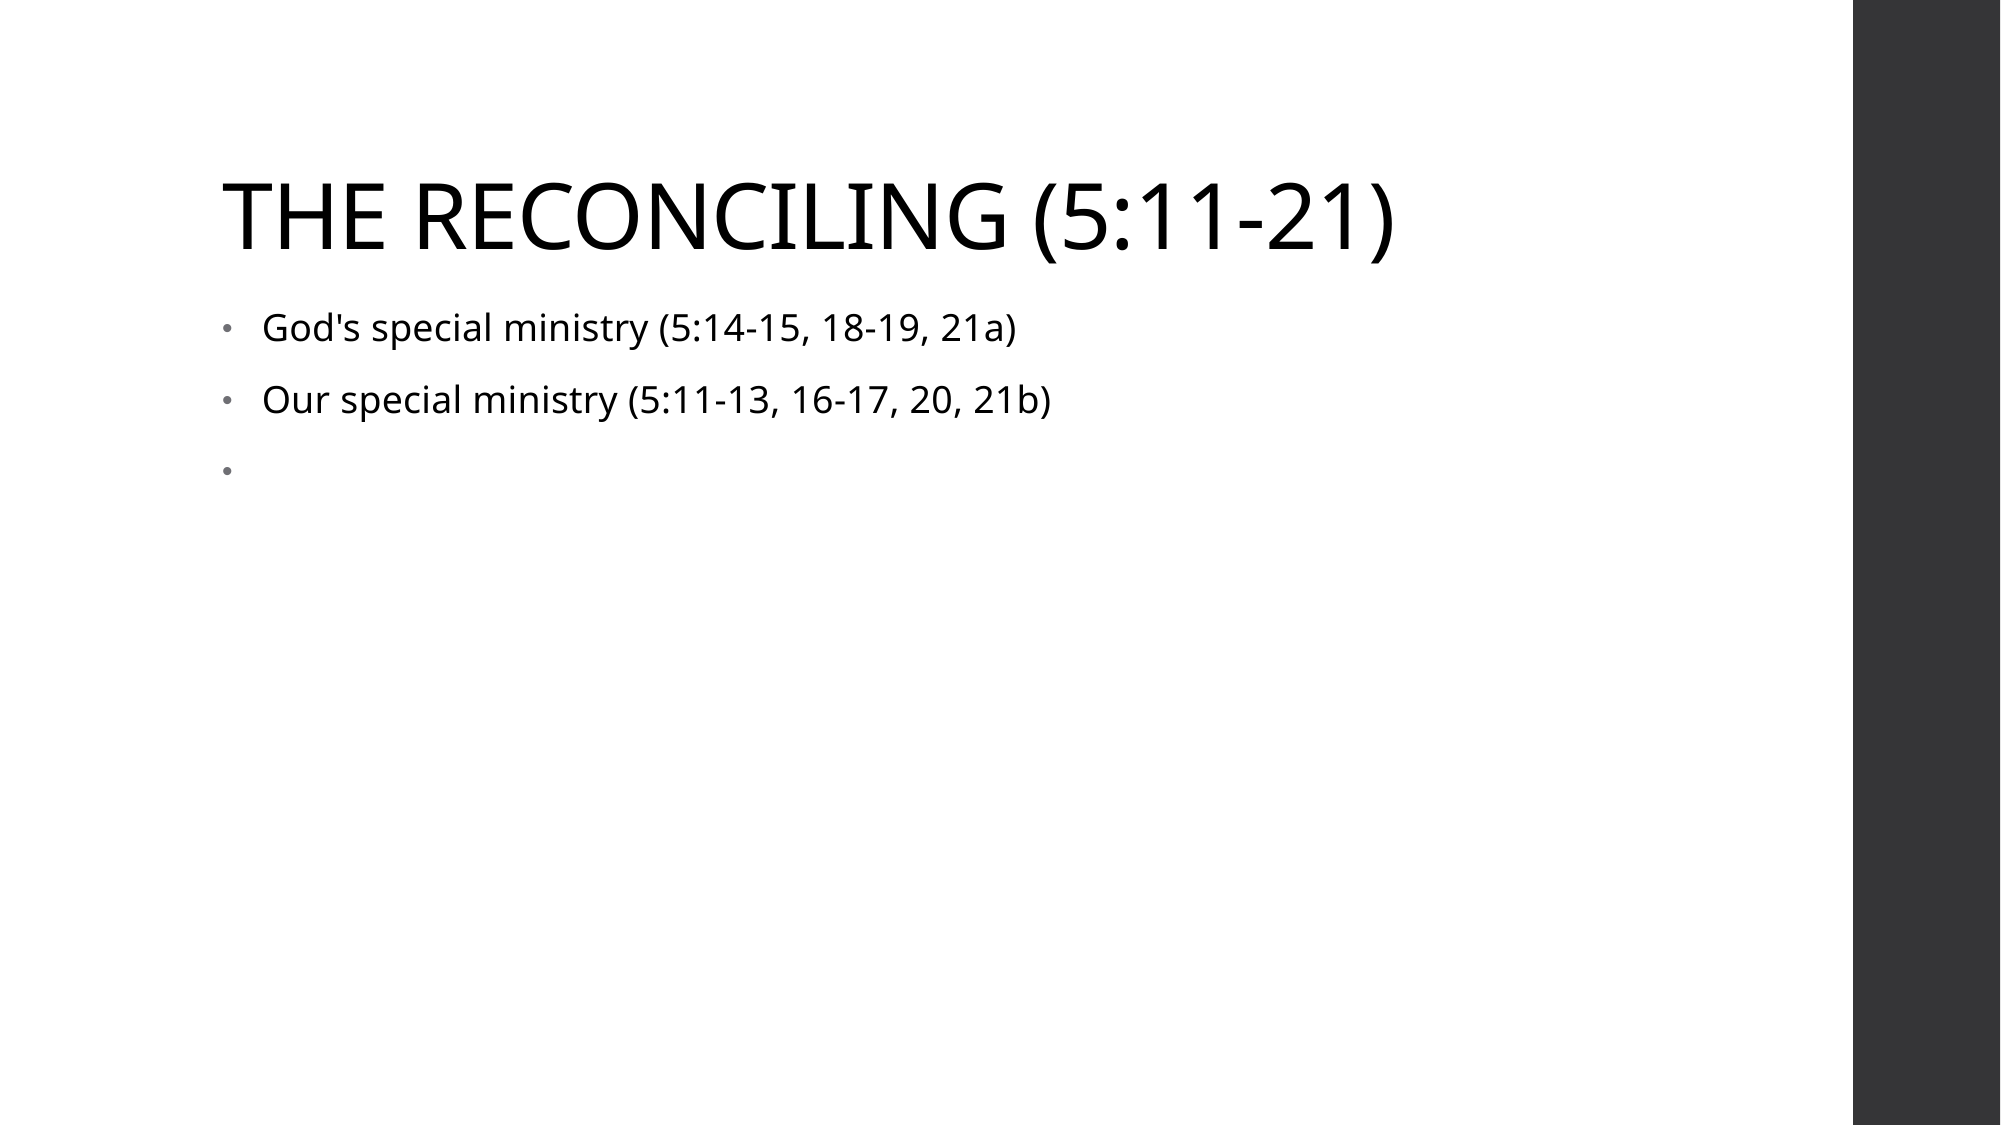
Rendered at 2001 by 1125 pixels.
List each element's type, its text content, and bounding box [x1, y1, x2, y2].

list God's special ministry (5:14-15, 18-19, 21a) Our special ministry (5:11-13, 16-17, 20, 21b) [206, 299, 1617, 1014]
title THE RECONCILING (5:11-21) [206, 60, 1797, 278]
